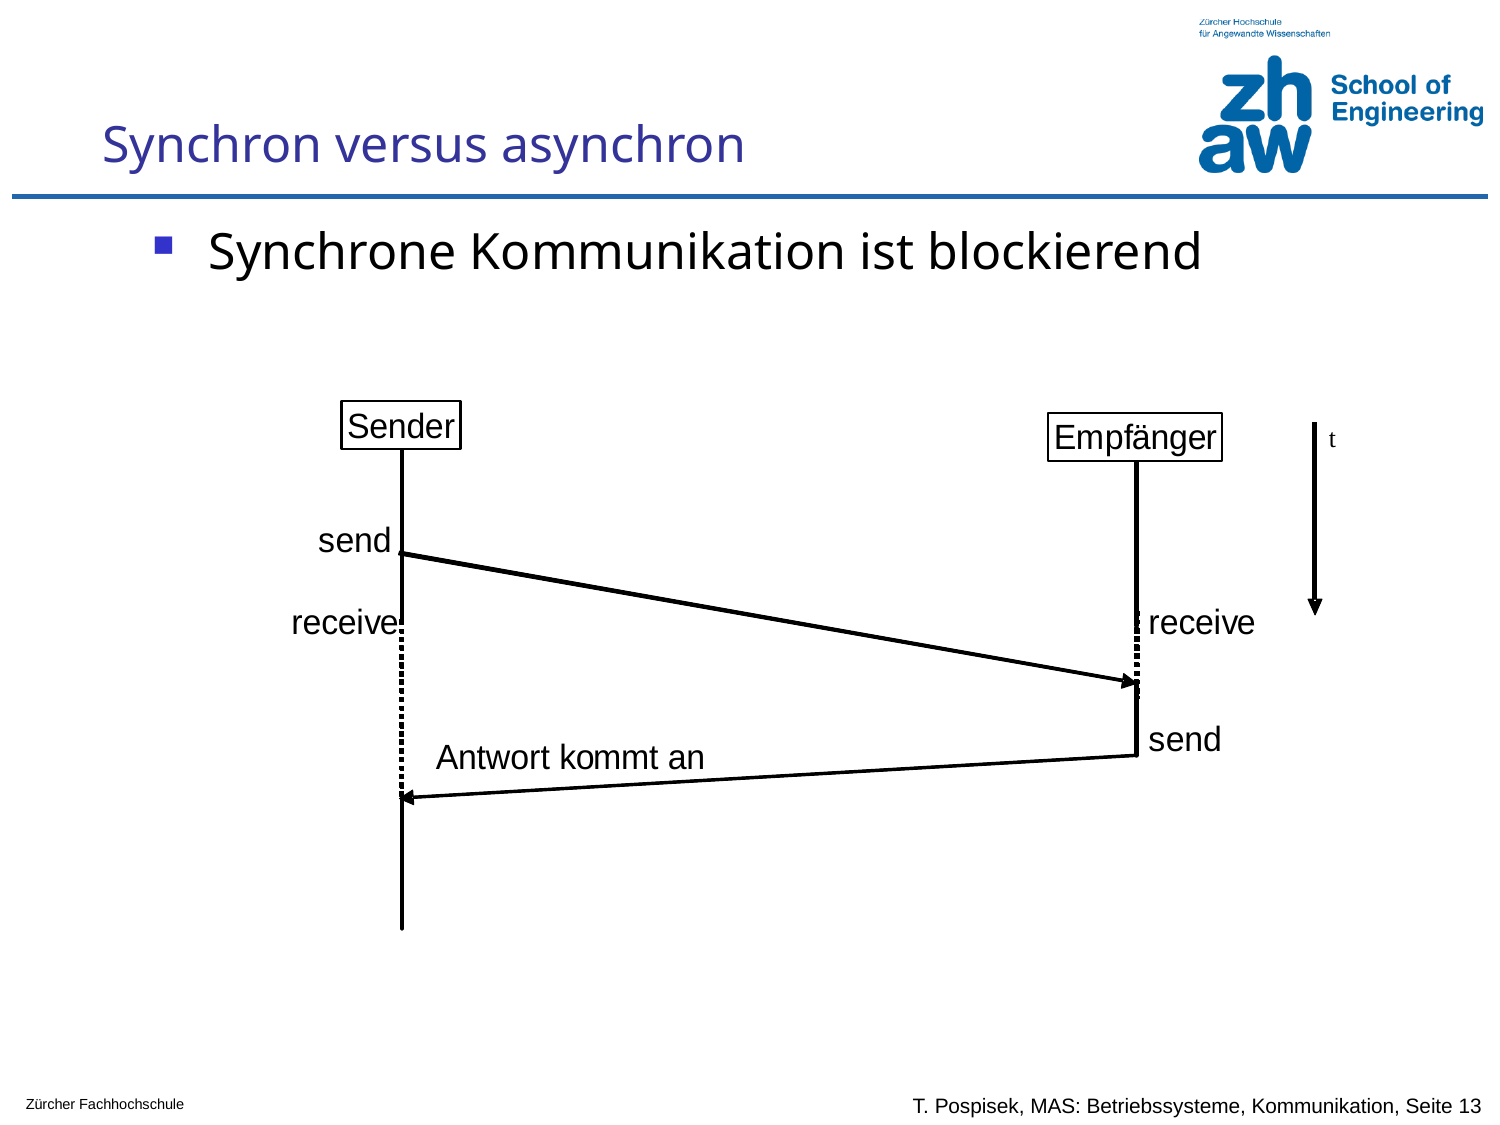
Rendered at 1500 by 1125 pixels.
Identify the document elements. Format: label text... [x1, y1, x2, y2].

picture [1199, 19, 1483, 173]
picture [31, 385, 1459, 976]
title Synchron versus asynchron [87, 42, 1366, 181]
list Synchrone Kommunikation ist blockierend [137, 212, 1363, 327]
